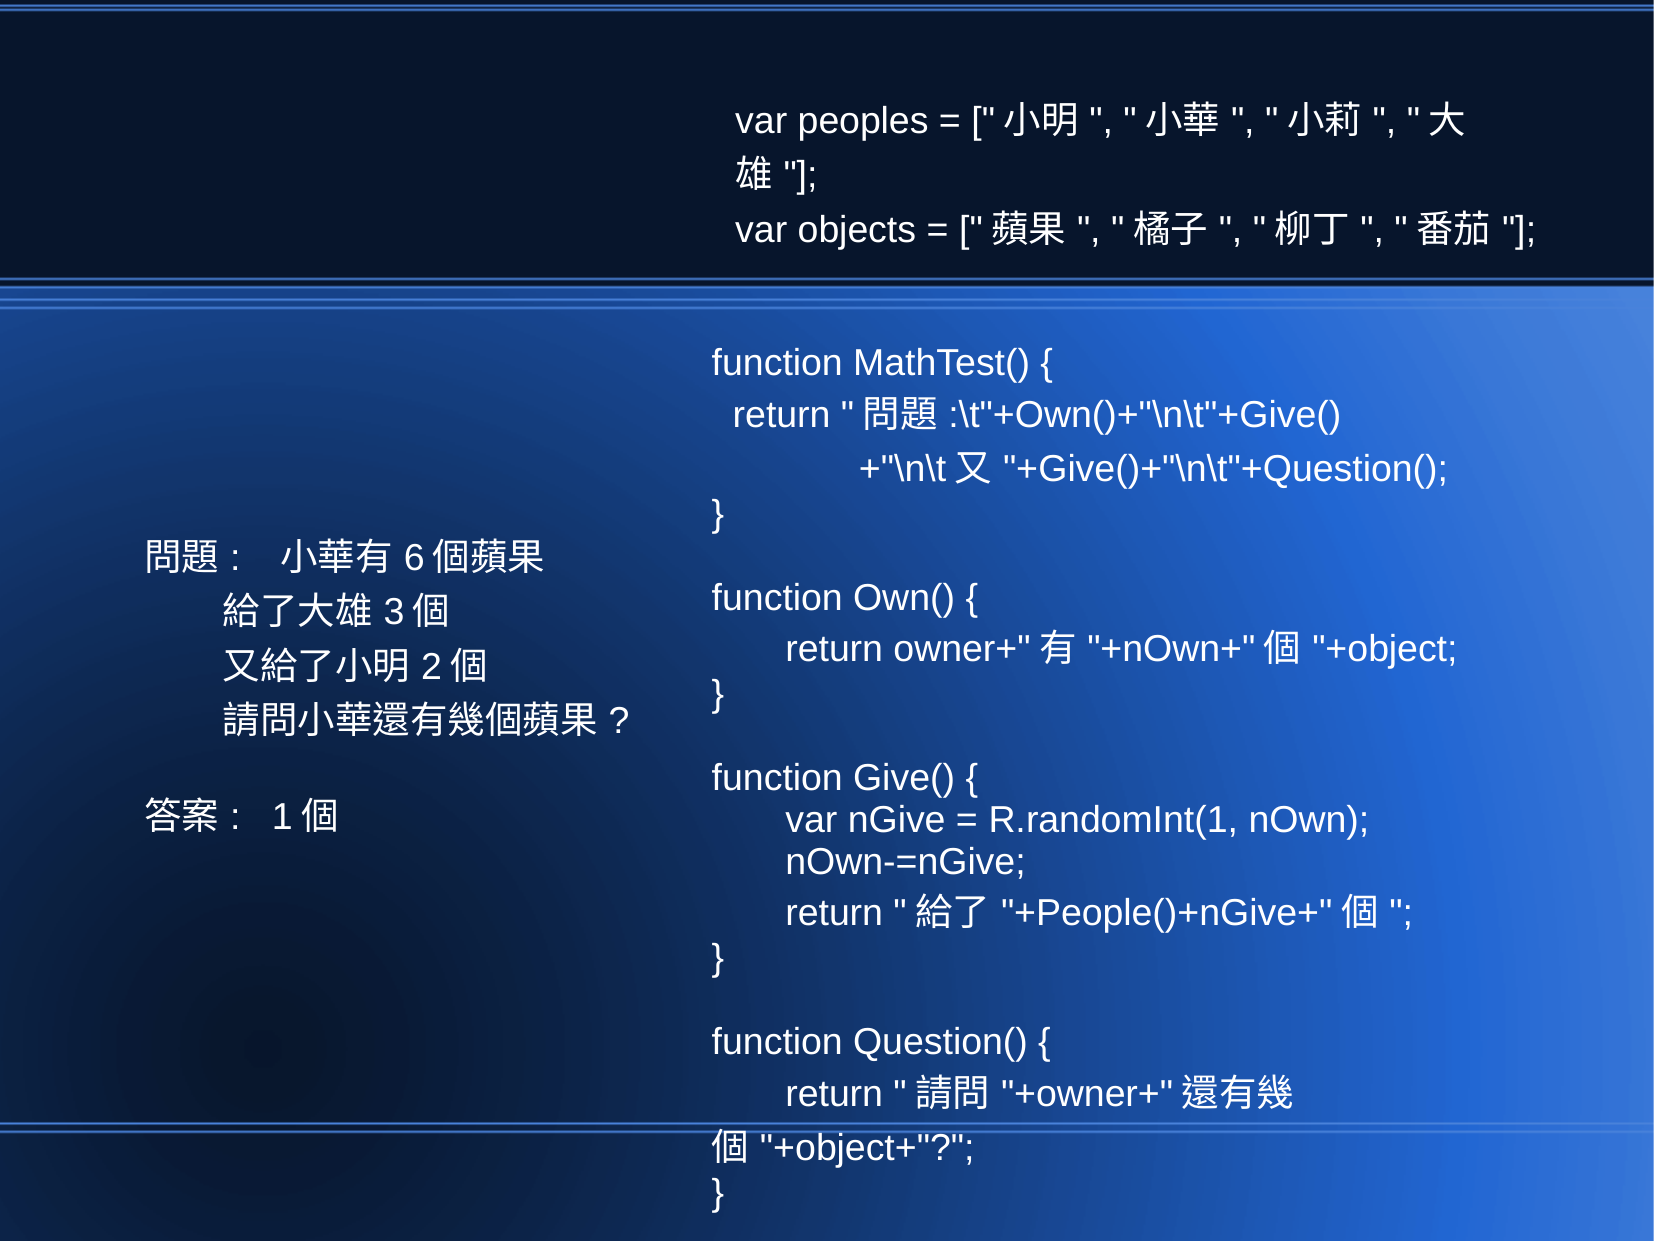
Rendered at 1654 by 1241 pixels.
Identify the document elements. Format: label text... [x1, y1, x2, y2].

text_box var peoples = ["小明", "小華", "小莉", "大雄"]; var objects = ["蘋果", "橘子", "柳丁", "番茄"]; [720, 82, 1558, 192]
picture [0, 0, 1654, 1241]
text_box function MathTest() { return "問題:\t"+Own()+"\n\t"+Give() +"\n\t又"+Give()+"\n\t"+Question(); } function Own() { return owner+"有"+nOwn+"個"+object; } function Give() { var nGive = R.randomInt(1, nOwn); nOwn-=nGive; return "給了"+People()+nGive+"個"; } function Question() { return "請問"+owner+"還有幾個"+object+"?"; } [696, 334, 1569, 1146]
text_box 問題: 小華有6個蘋果 給了大雄3個 又給了小明2個 請問小華還有幾個蘋果? 答案: 1個 [129, 519, 650, 812]
